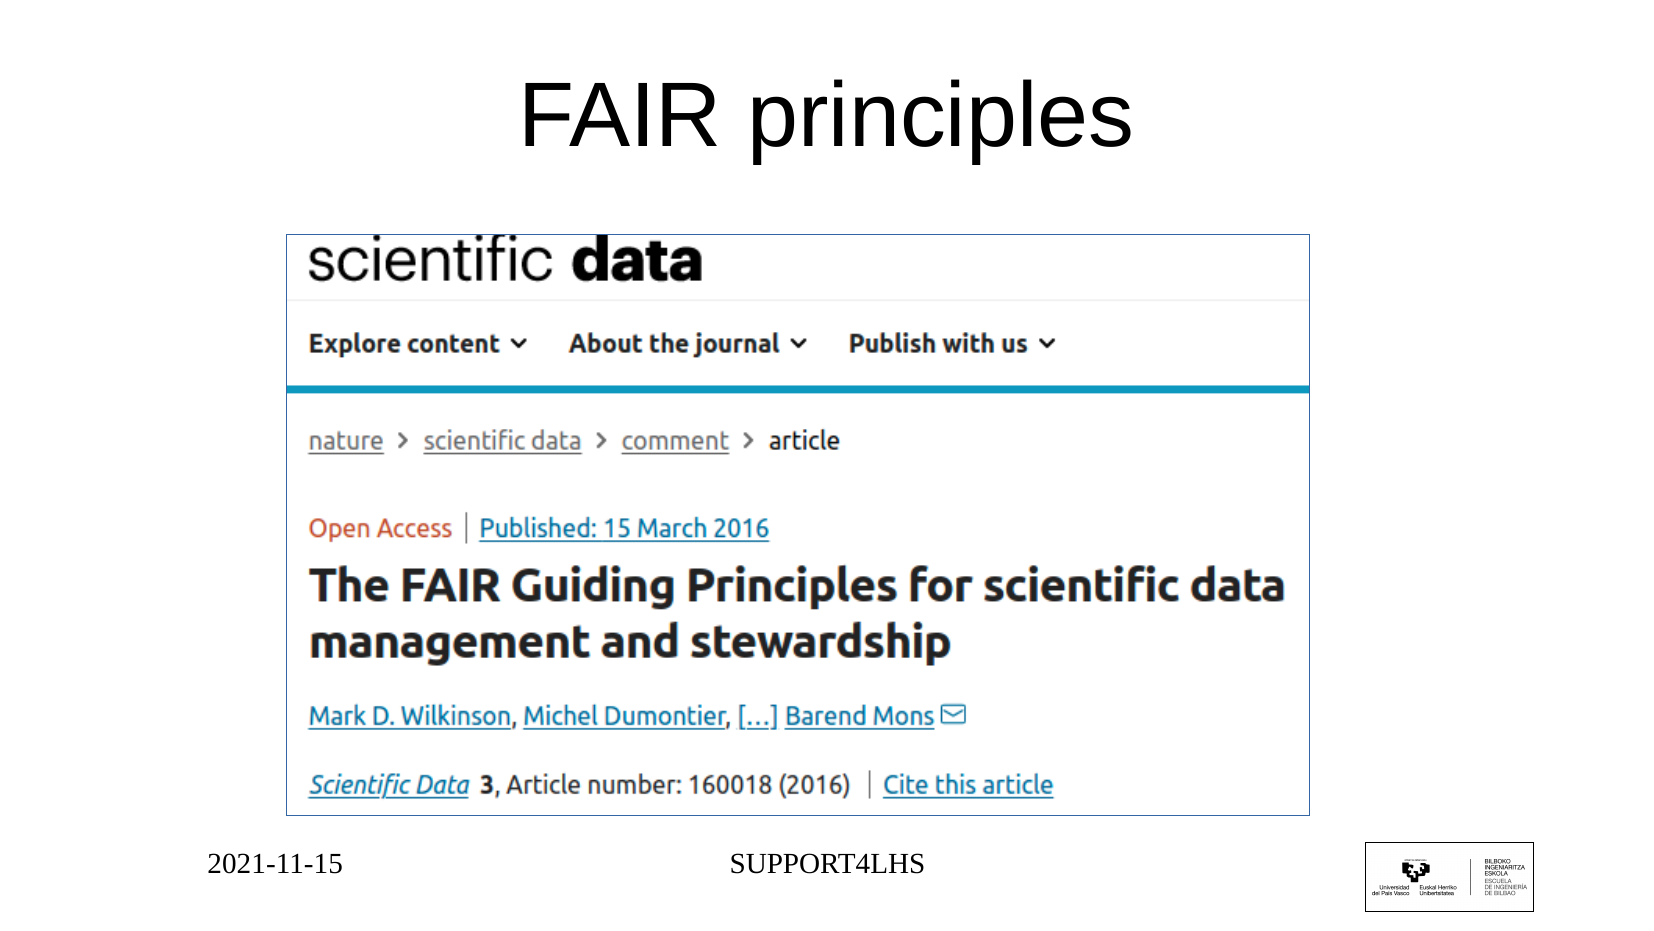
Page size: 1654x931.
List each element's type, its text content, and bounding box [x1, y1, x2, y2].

picture [286, 394, 1310, 816]
title FAIR principles [82, 37, 1571, 193]
picture [286, 234, 1310, 385]
picture [1366, 843, 1533, 911]
subtitle [82, 217, 1571, 758]
